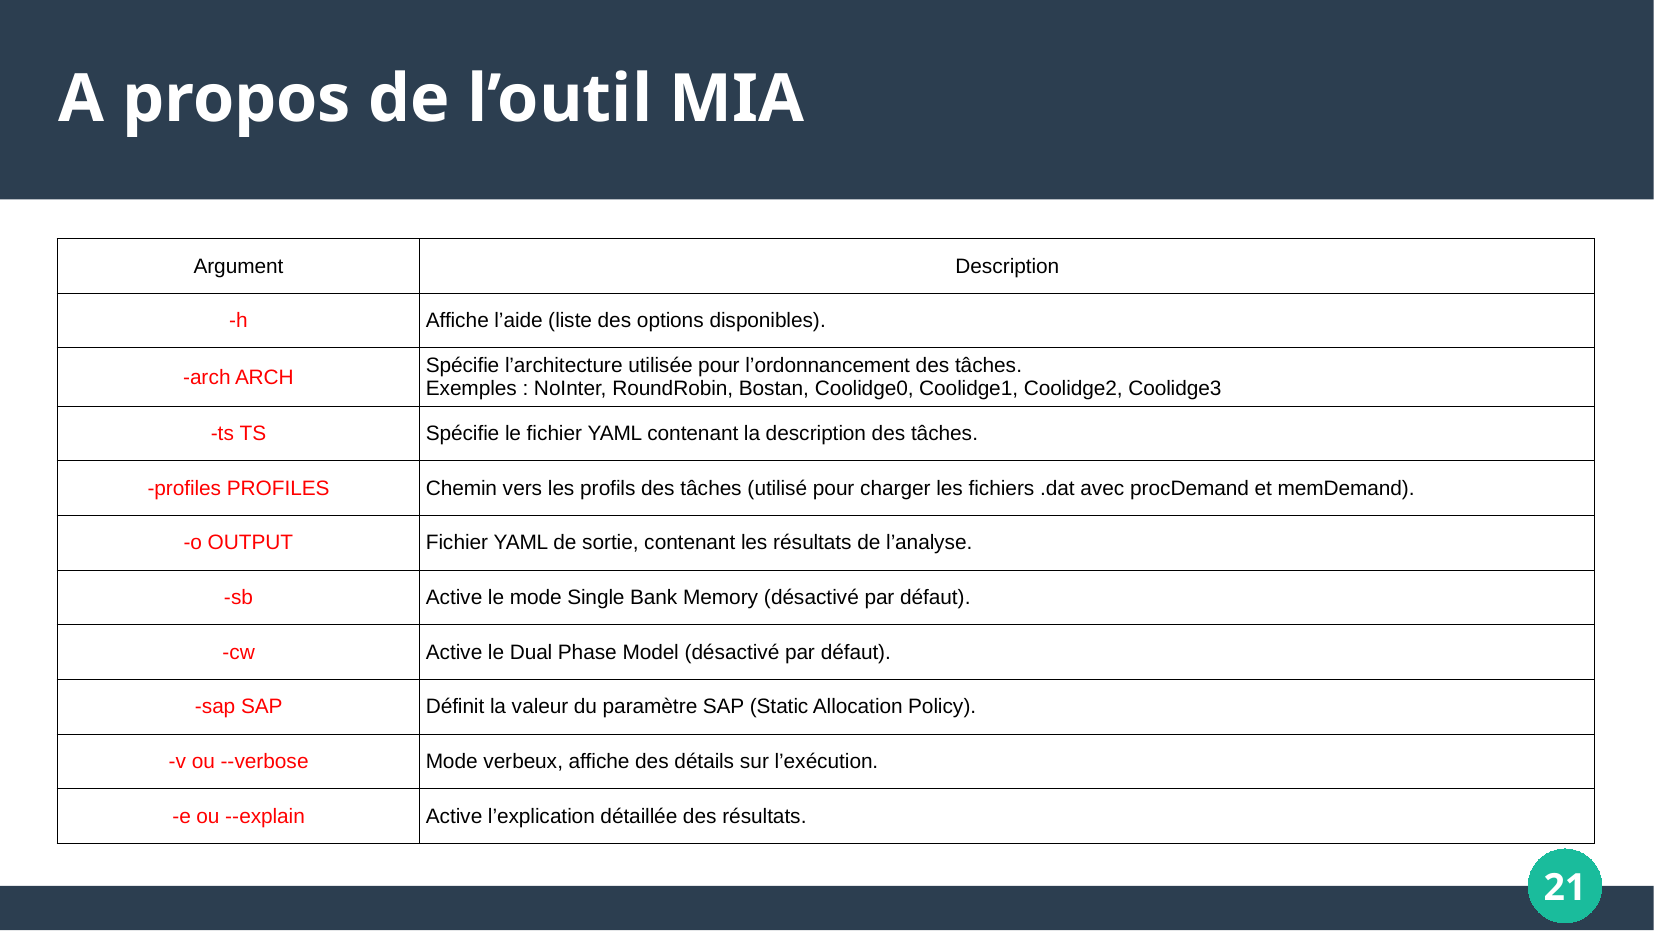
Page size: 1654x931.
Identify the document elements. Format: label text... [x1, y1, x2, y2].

table_header Description [420, 239, 1594, 293]
table_cell -sb [58, 571, 419, 624]
table_cell -v ou --verbose [58, 735, 419, 788]
table_cell -o OUTPUT [58, 516, 419, 570]
table_cell Active le mode Single Bank Memory (désactivé par défaut). [420, 571, 1594, 624]
table_cell -cw [58, 625, 419, 679]
table_cell -sap SAP [58, 680, 419, 734]
table_cell Chemin vers les profils des tâches (utilisé pour charger les fichiers .dat avec procDemand et memDemand). [420, 461, 1594, 515]
table_cell Spécifie l’architecture utilisée pour l’ordonnancement des tâches. Exemples : NoInter, RoundRobin, Bostan, Coolidge0, Coolidge1, Coolidge2, Coolidge3 [420, 348, 1594, 406]
table_cell -arch ARCH [58, 348, 419, 406]
table_header Argument [58, 239, 419, 293]
table_cell Définit la valeur du paramètre SAP (Static Allocation Policy). [420, 680, 1594, 734]
table_cell Mode verbeux, affiche des détails sur l’exécution. [420, 735, 1594, 788]
table_cell -h [58, 294, 419, 347]
table_cell Active l’explication détaillée des résultats. [420, 789, 1594, 843]
table_cell -profiles PROFILES [58, 461, 419, 515]
title A propos de l’outil MIA [59, 37, 1595, 155]
table_cell Affiche l’aide (liste des options disponibles). [420, 294, 1594, 347]
table_cell -e ou --explain [58, 789, 419, 843]
table_cell -ts TS [58, 407, 419, 460]
table_cell Active le Dual Phase Model (désactivé par défaut). [420, 625, 1594, 679]
table_cell Fichier YAML de sortie, contenant les résultats de l’analyse. [420, 516, 1594, 570]
table_cell Spécifie le fichier YAML contenant la description des tâches. [420, 407, 1594, 460]
